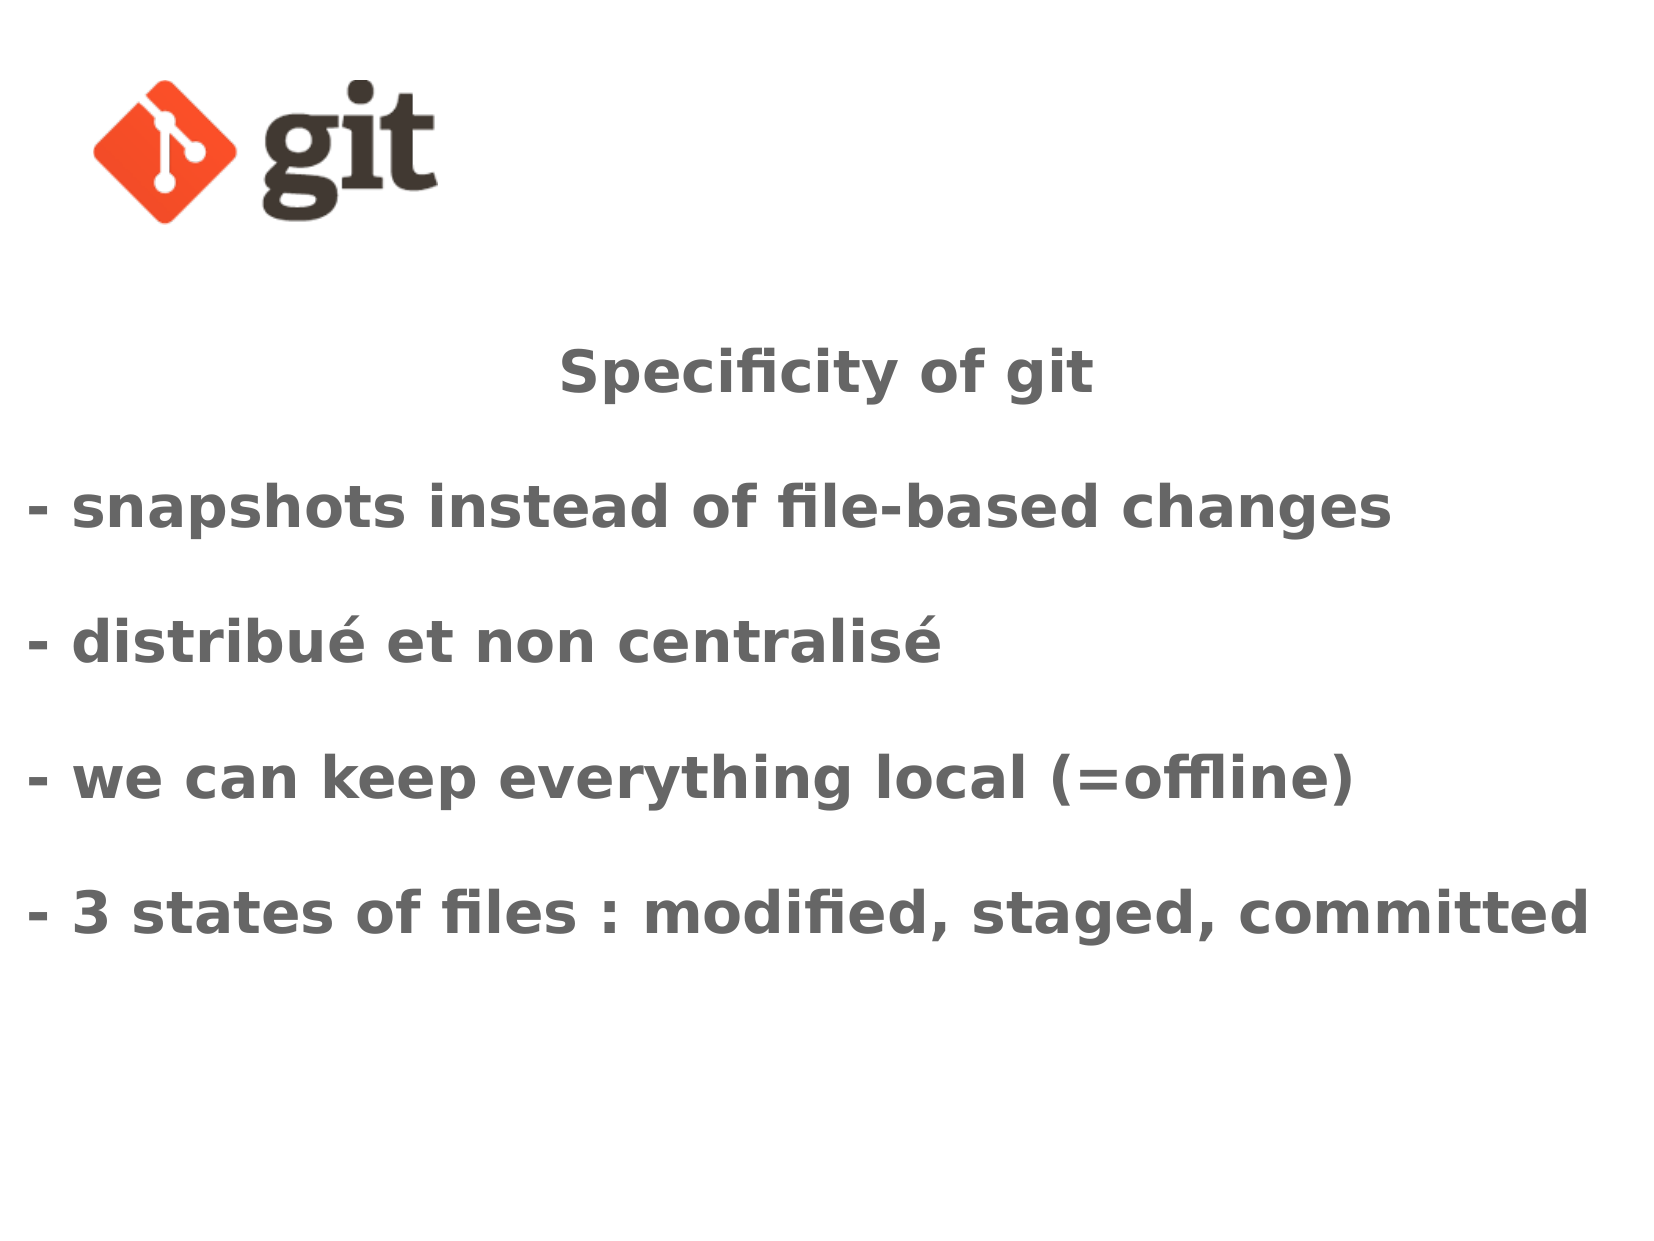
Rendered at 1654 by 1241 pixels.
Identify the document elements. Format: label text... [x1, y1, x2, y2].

picture [93, 80, 438, 225]
text_box Specificity of git - snapshots instead of file-based changes - distribué et non centralisé - we can keep everything local (=offline) - 3 states of files : modified, staged, committed [11, 330, 1642, 1023]
